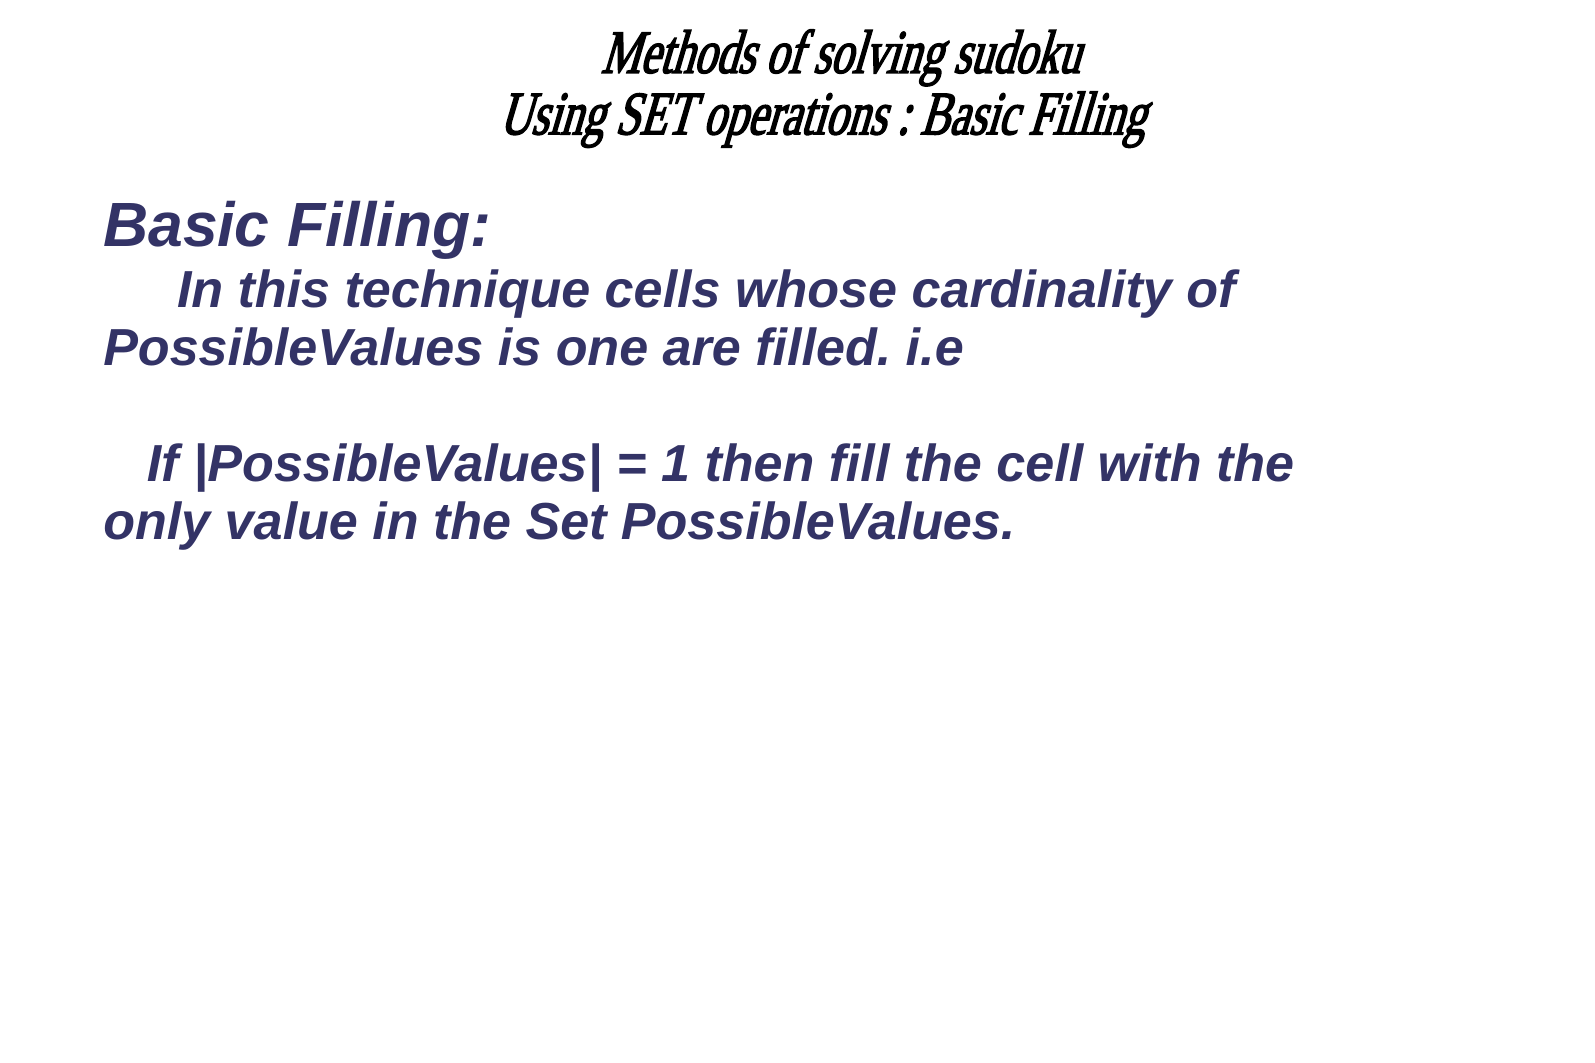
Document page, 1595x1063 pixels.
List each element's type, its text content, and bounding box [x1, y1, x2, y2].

text_box Methods of solving sudoku Using SET operations : Basic Filling [1029, 94, 1063, 135]
text_box Methods of solving sudoku Using SET operations : Basic Filling [581, 102, 611, 148]
text_box Methods of solving sudoku Using SET operations : Basic Filling [640, 93, 674, 135]
text_box Methods of solving sudoku Using SET operations : Basic Filling [1122, 102, 1153, 148]
text_box Basic Filling: In this technique cells whose cardinality of PossibleValues is one are filled. i.e If |PossibleValues| = 1 then fill the cell with the only value in the Set PossibleValues. [88, 183, 1418, 735]
text_box Methods of solving sudoku Using SET operations : Basic Filling [602, 32, 651, 73]
text_box Methods of solving sudoku Using SET operations : Basic Filling [672, 93, 704, 135]
text_box Methods of solving sudoku Using SET operations : Basic Filling [721, 105, 751, 148]
text_box Methods of solving sudoku Using SET operations : Basic Filling [663, 30, 698, 74]
text_box Methods of solving sudoku Using SET operations : Basic Filling [921, 94, 955, 135]
text_box Methods of solving sudoku Using SET operations : Basic Filling [919, 41, 950, 87]
text_box Methods of solving sudoku Using SET operations : Basic Filling [506, 93, 542, 135]
text_box Methods of solving sudoku Using SET operations : Basic Filling [1053, 91, 1106, 135]
